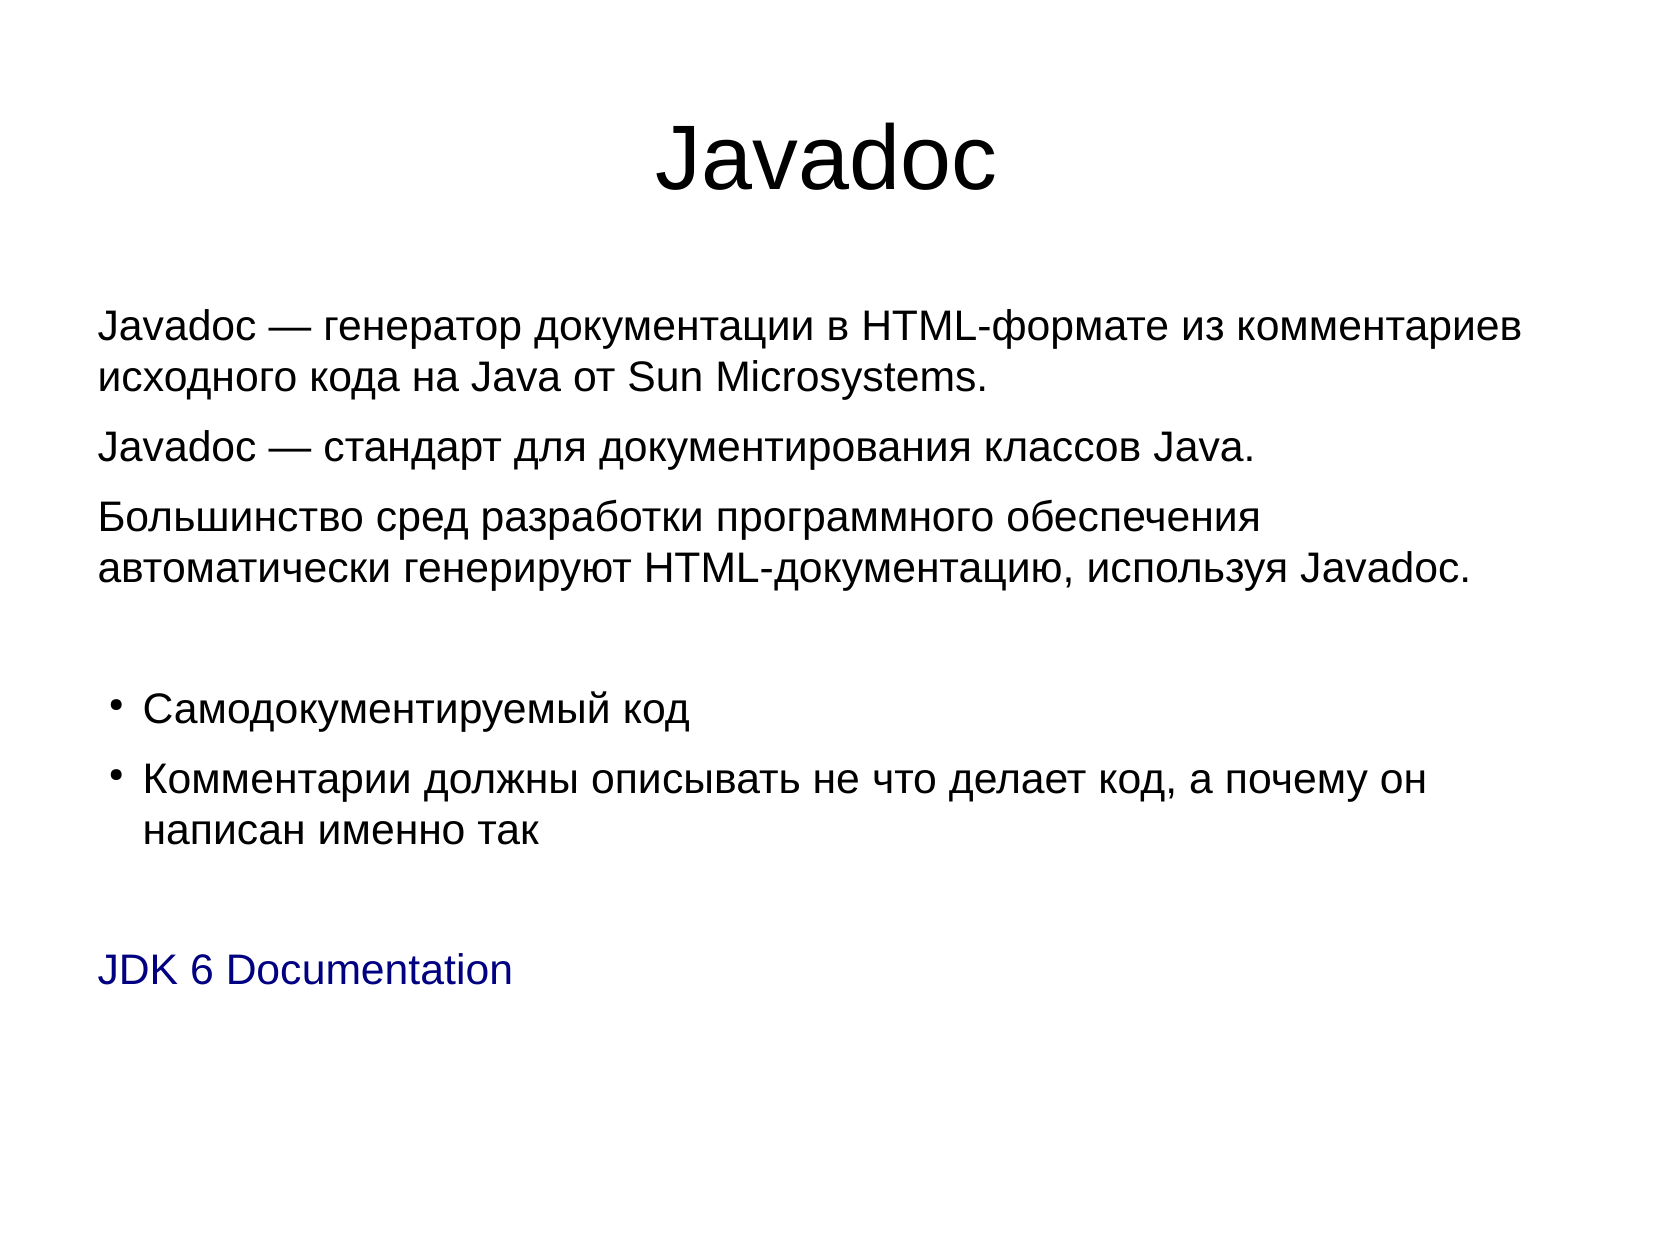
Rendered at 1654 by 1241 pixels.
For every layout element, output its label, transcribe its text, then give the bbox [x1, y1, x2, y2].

list Javadoc — генератор документации в HTML-формате из комментариев исходного кода на Java от Sun Microsystems. Javadoc — стандарт для документирования классов Java. Большинство cред разработки программного обеспечения автоматически генерируют HTML-документацию, используя Javadoc. Самодокументируемый код Комментарии должны описывать не что делает код, а почему он написан именно так JDK 6 Documentation [82, 290, 1571, 1010]
title Javadoc [82, 49, 1571, 257]
